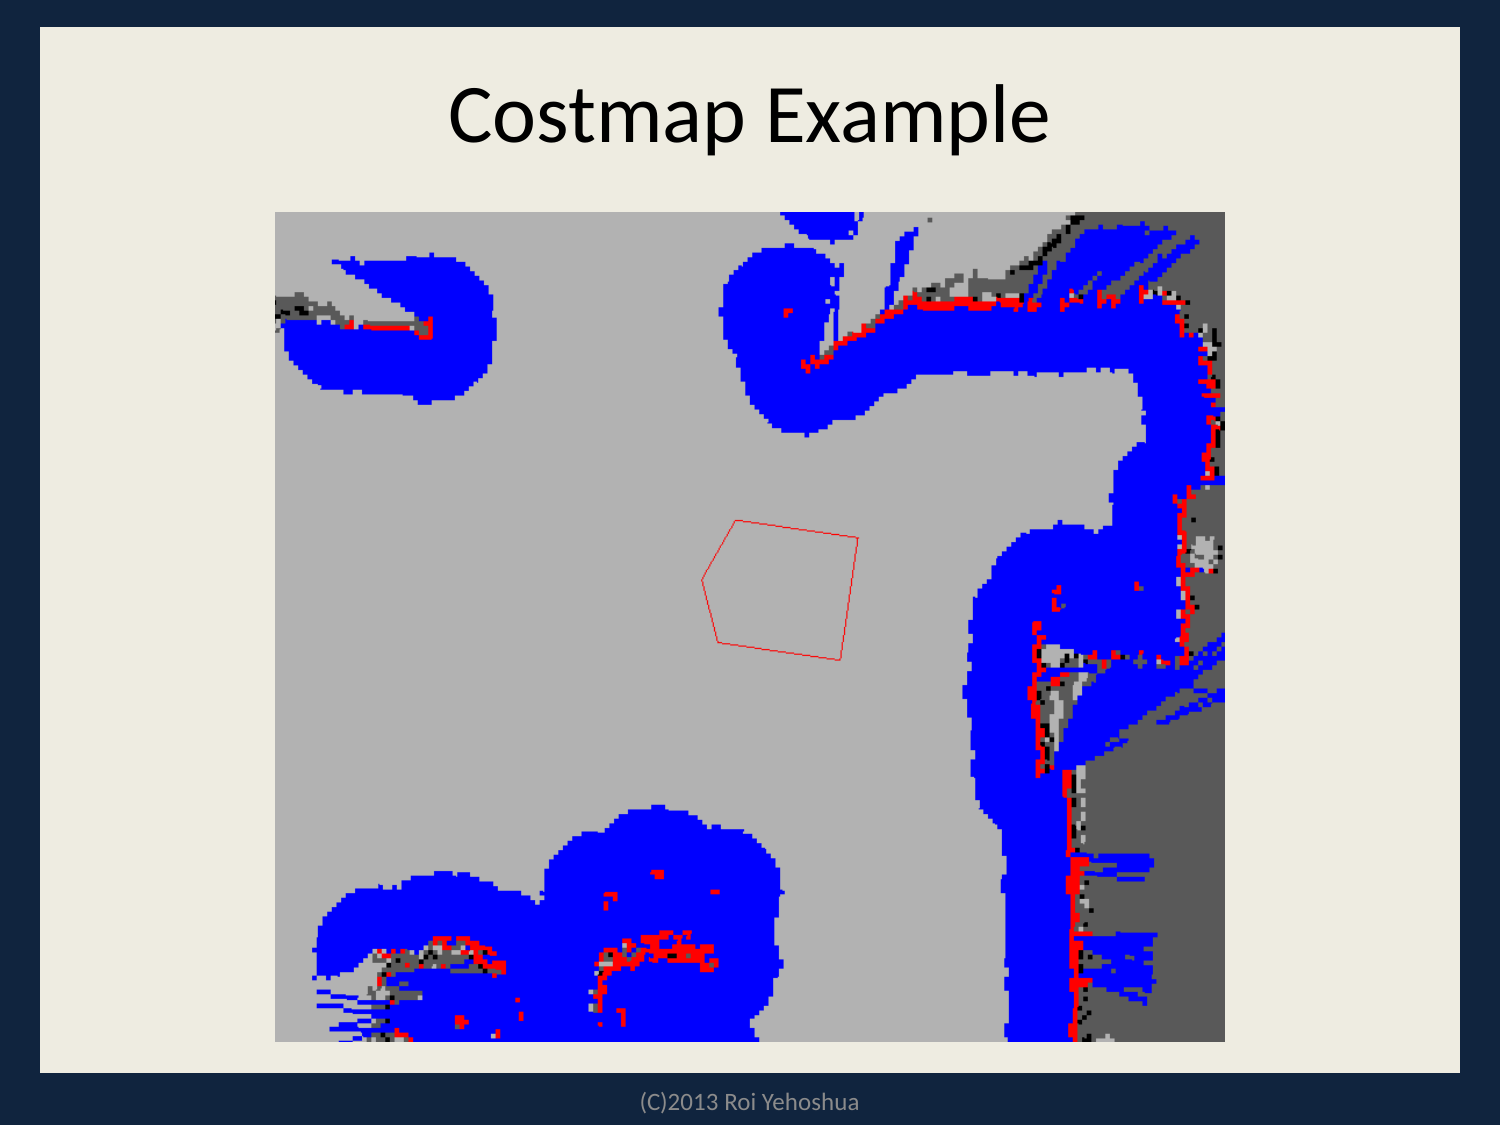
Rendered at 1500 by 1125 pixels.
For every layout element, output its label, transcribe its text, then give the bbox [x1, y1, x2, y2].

picture [275, 212, 1225, 1042]
footer (C)2013 Roi Yehoshua [512, 1074, 988, 1125]
title Costmap Example [37, 31, 1463, 188]
